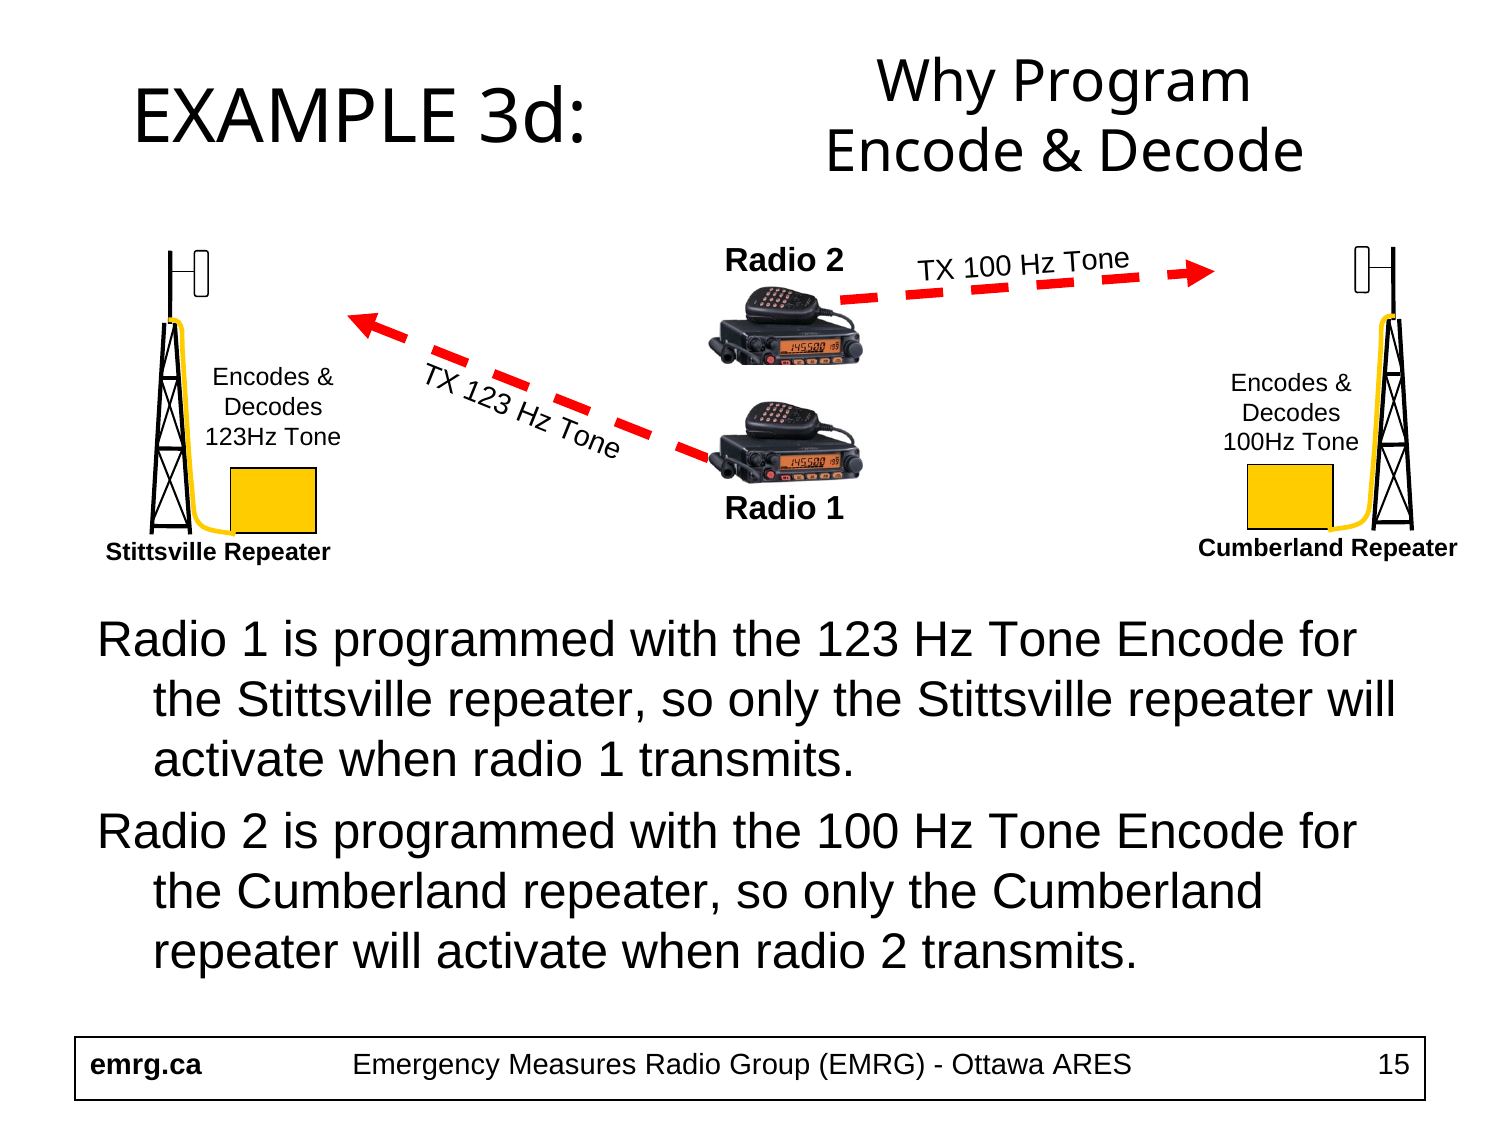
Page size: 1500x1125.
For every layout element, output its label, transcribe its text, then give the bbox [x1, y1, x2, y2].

text_box Encodes & Decodes 123Hz Tone [178, 352, 369, 458]
text_box Emergency Measures Radio Group (EMRG) - Ottawa ARES [247, 1037, 1238, 1103]
text_box Stittsville Repeater [90, 527, 347, 573]
text_box Why Program Encode & Decode [766, 19, 1364, 207]
text_box Encodes & Decodes 100Hz Tone [1196, 358, 1387, 464]
text_box [230, 468, 317, 533]
text_box [1247, 464, 1333, 529]
text_box Cumberland Repeater [1183, 523, 1474, 569]
text_box Radio 1 [709, 478, 860, 535]
text_box <number> [1246, 1037, 1426, 1103]
picture [708, 250, 863, 521]
text_box Radio 2 [709, 230, 860, 286]
text_box Radio 1 is programmed with the 123 Hz Tone Encode for the Stittsville repeater, so only the Stittsville repeater will activate when radio 1 transmits. Radio 2 is programmed with the 100 Hz Tone Encode for the Cumberland repeater, so only the Cumberland repeater will activate when radio 2 transmits. [82, 598, 1426, 987]
text_box TX 123 Hz Tone [400, 341, 645, 480]
text_box TX 100 Hz Tone [901, 229, 1147, 297]
title EXAMPLE 3d: [116, 19, 741, 207]
